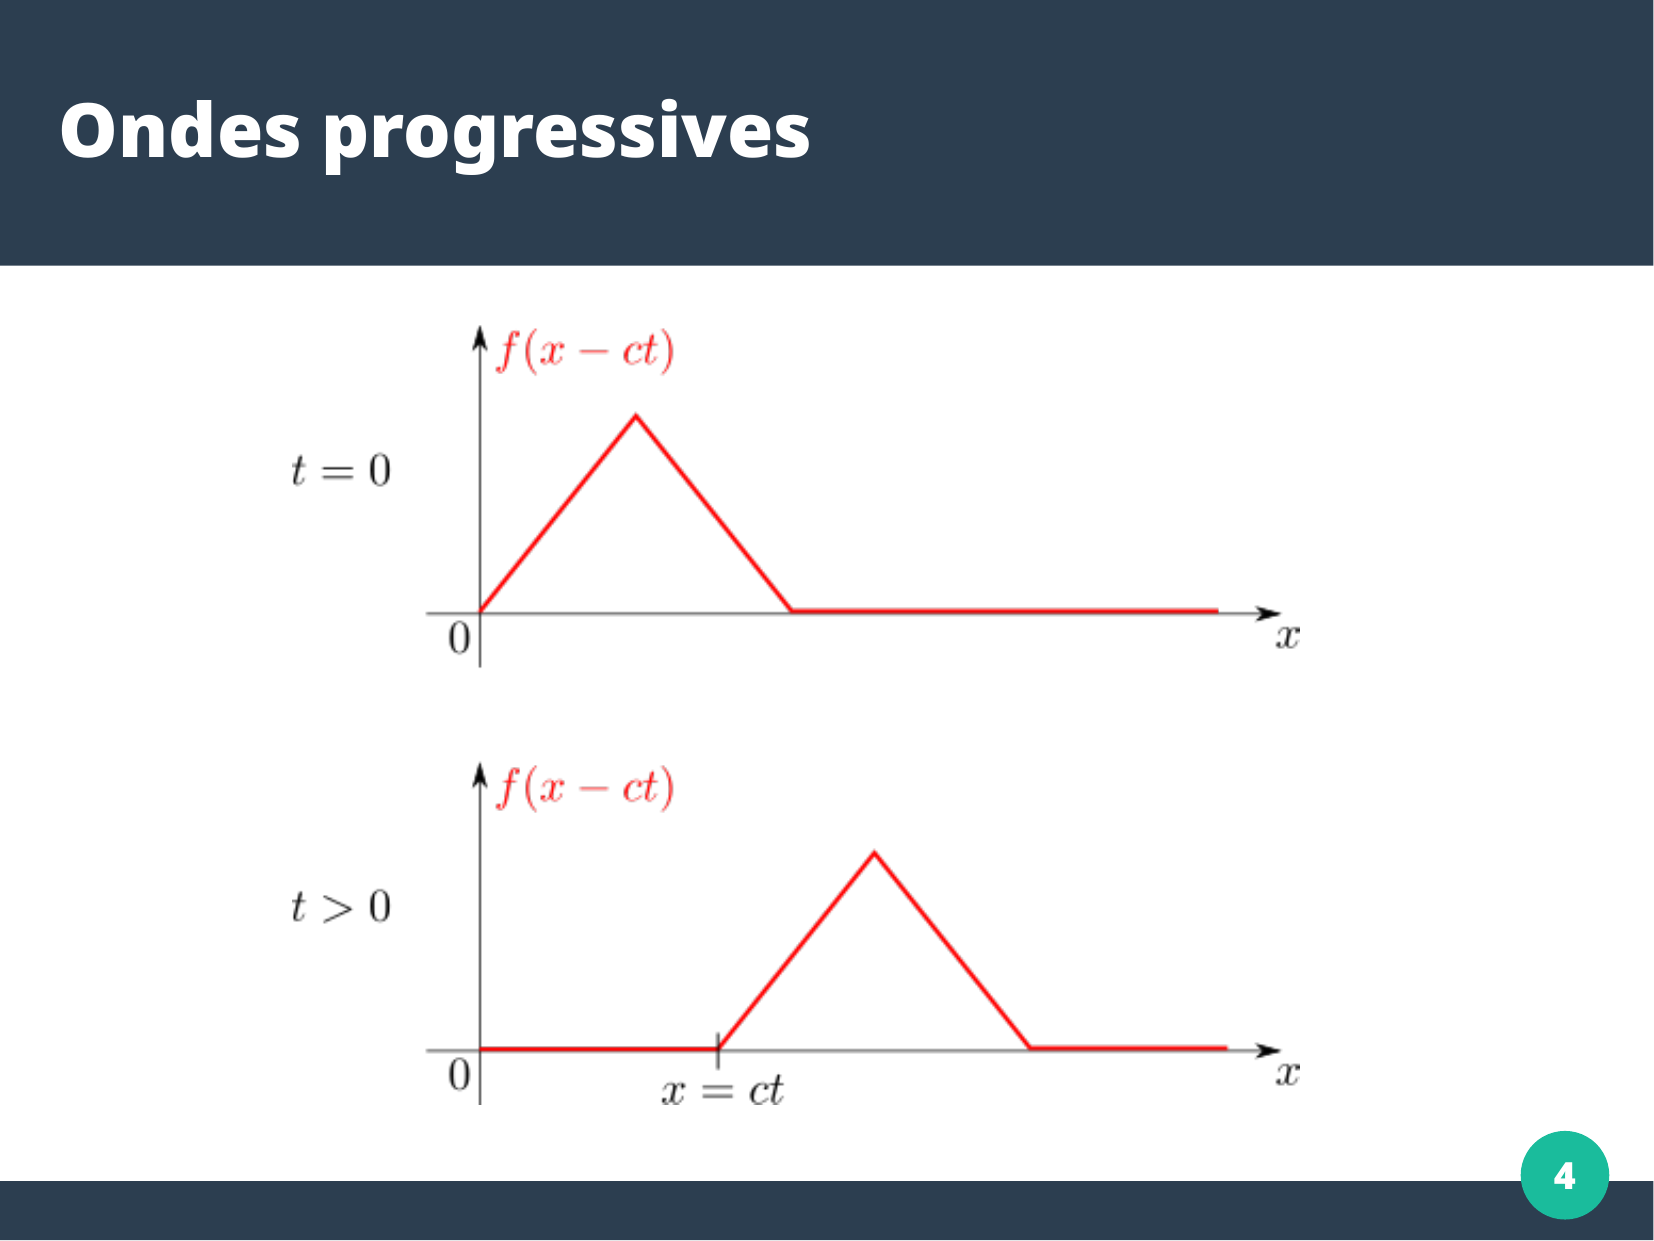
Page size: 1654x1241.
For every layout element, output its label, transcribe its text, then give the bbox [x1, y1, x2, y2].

picture [292, 325, 1300, 1105]
title Ondes progressives [59, 49, 1595, 207]
